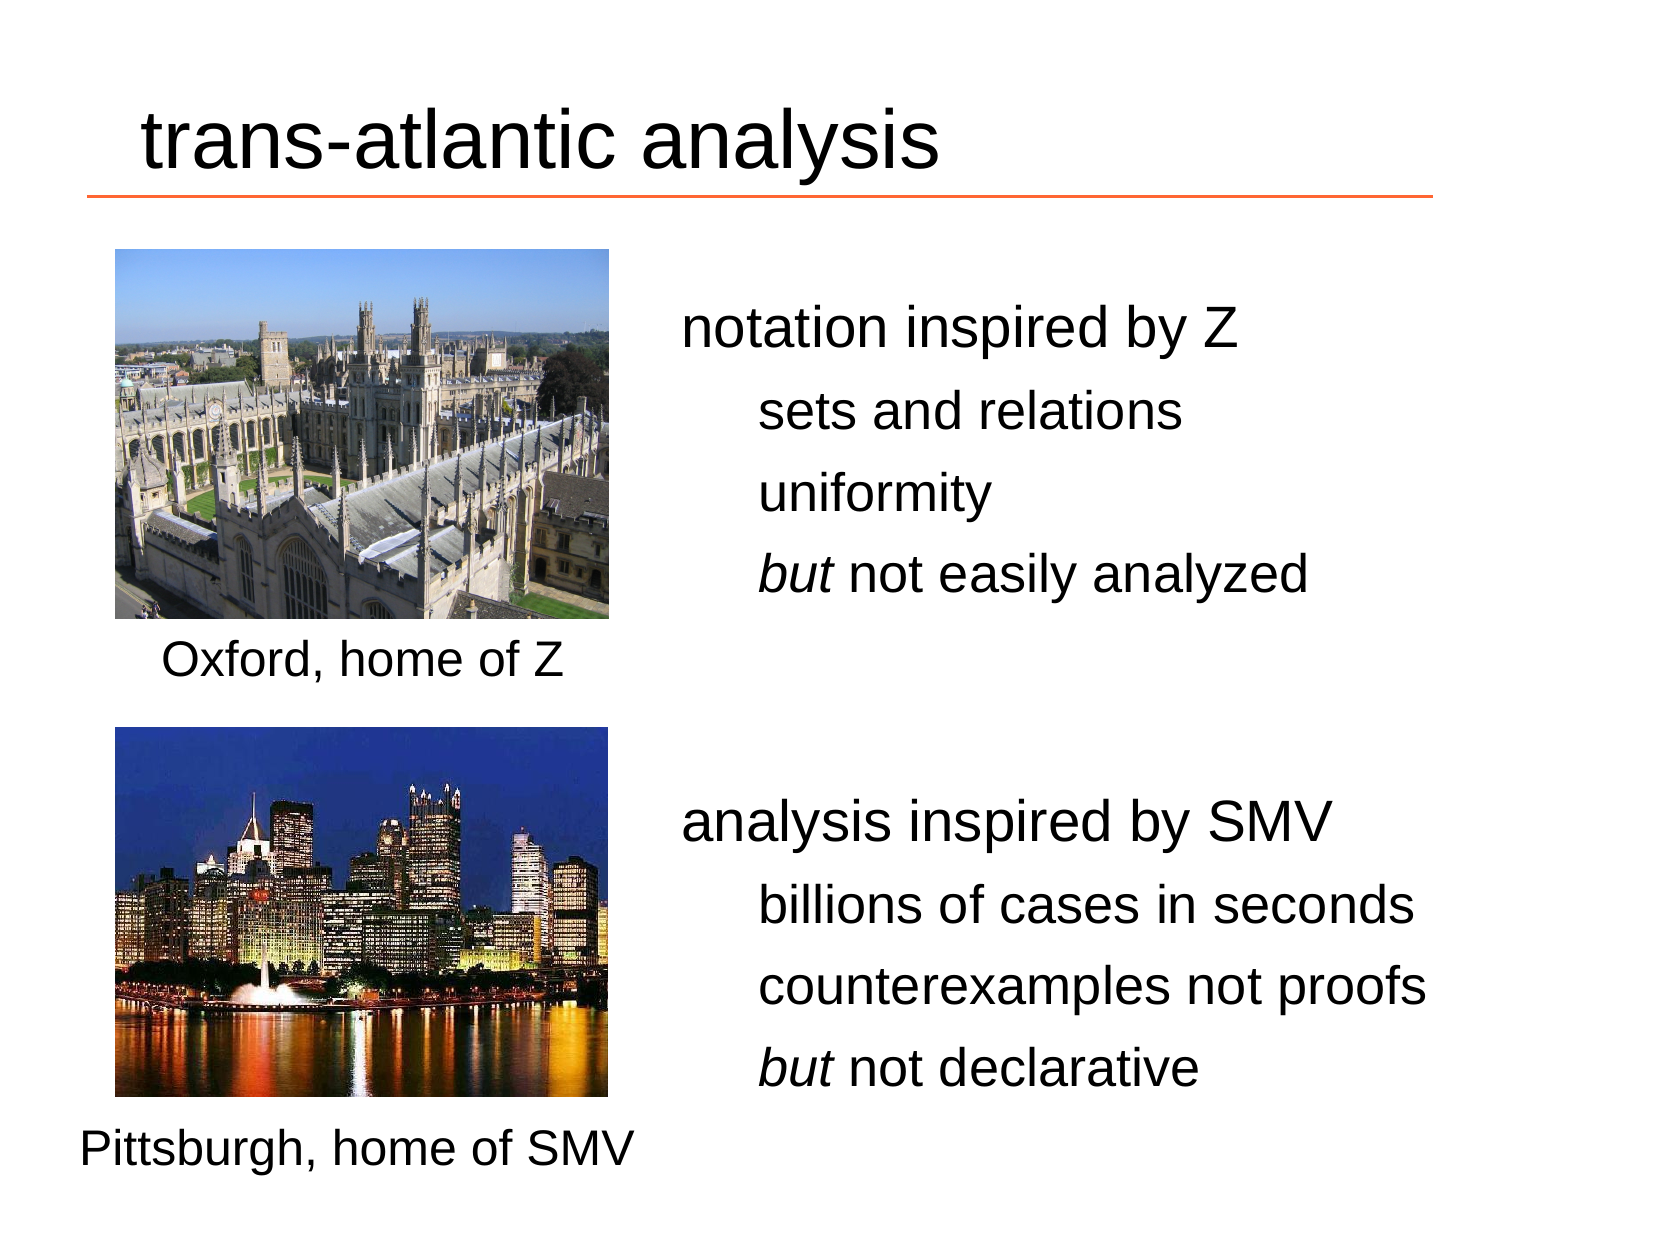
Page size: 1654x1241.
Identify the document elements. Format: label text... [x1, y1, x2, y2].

list notation inspired by Z sets and relations uniformity but not easily analyzed analysis inspired by SMV billions of cases in seconds counterexamples not proofs but not declarative [663, 294, 1576, 1167]
title trans-atlantic analysis [140, 86, 1603, 192]
text_box Pittsburgh, home of SMV [26, 1101, 688, 1195]
picture [115, 727, 608, 1097]
text_box Oxford, home of Z [111, 612, 614, 706]
picture [115, 249, 609, 612]
